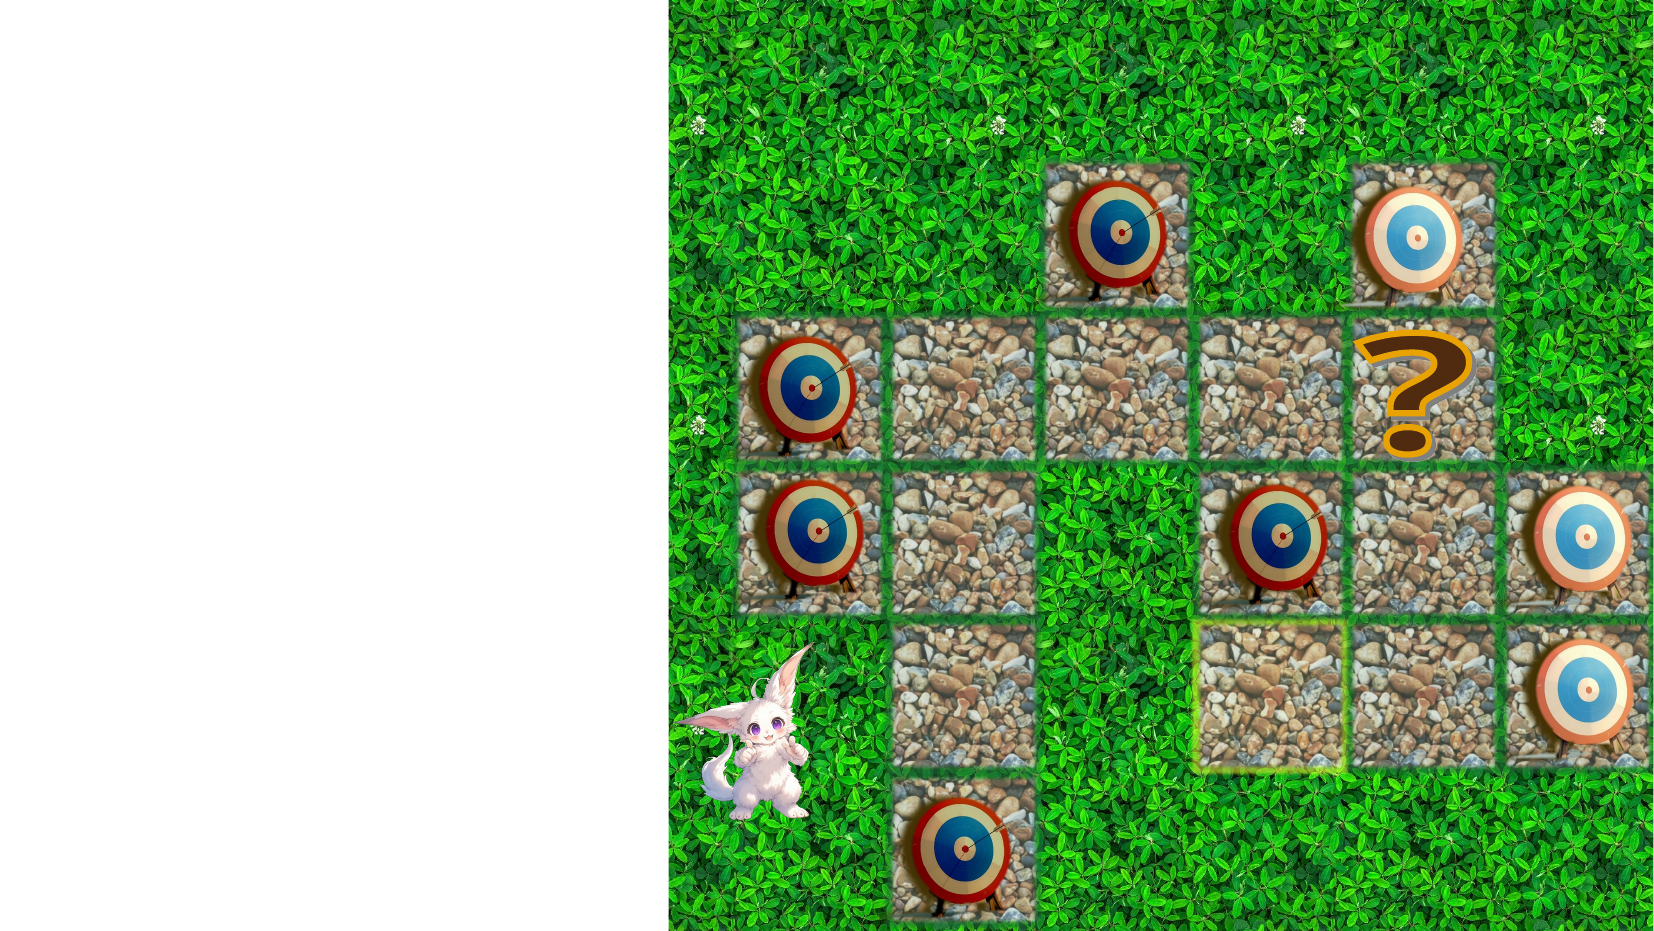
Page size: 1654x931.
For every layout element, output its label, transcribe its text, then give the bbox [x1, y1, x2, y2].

picture [886, 768, 1037, 919]
text_box [890, 623, 1037, 768]
picture [1204, 455, 1355, 606]
text_box [1044, 316, 1190, 462]
text_box [1201, 627, 1340, 765]
picture [1508, 456, 1654, 607]
text_box [1505, 760, 1651, 769]
text_box [737, 601, 883, 616]
text_box [893, 919, 1037, 923]
text_box [1045, 303, 1190, 309]
picture [1043, 152, 1194, 303]
text_box [890, 315, 1037, 462]
text_box [1198, 606, 1344, 616]
text_box [668, 0, 1654, 931]
picture [1510, 609, 1654, 760]
picture [733, 307, 891, 601]
text_box ? [1386, 427, 1429, 455]
text_box [1351, 469, 1497, 616]
text_box [891, 469, 1037, 616]
text_box [1351, 316, 1497, 462]
text_box ? [1357, 332, 1470, 414]
picture [672, 640, 854, 824]
text_box [1351, 623, 1497, 769]
picture [1339, 157, 1490, 308]
text_box [1197, 315, 1344, 456]
text_box [1478, 162, 1497, 309]
